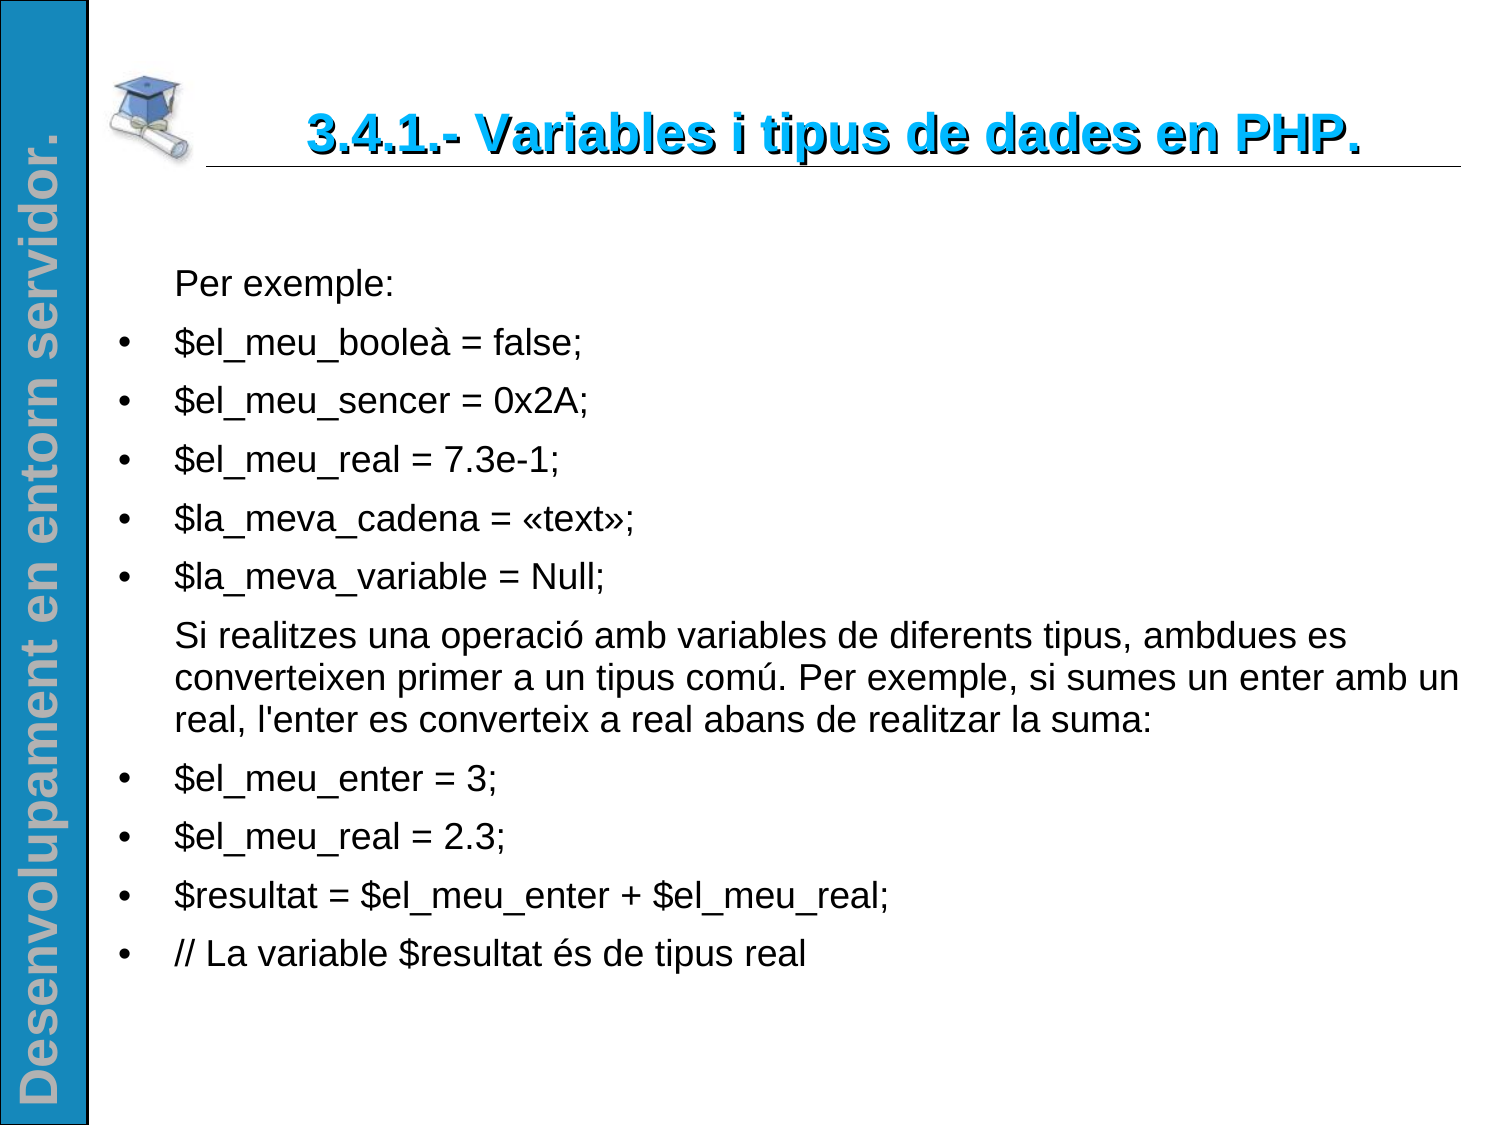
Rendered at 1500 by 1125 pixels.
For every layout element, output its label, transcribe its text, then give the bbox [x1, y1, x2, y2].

title 3.4.1.- Variables i tipus de dades en PHP. [206, 88, 1447, 178]
picture [93, 61, 206, 174]
list Per exemple: $el_meu_booleà = false; $el_meu_sencer = 0x2A; $el_meu_real = 7.3e-1; $la_meva_cadena = «text»; $la_meva_variable = Null; Si realitzes una operació amb variables de diferents tipus, ambdues es converteixen primer a un tipus comú. Per exemple, si sumes un enter amb un real, l'enter es converteix a real abans de realitzar la suma: $el_meu_enter = 3; $el_meu_real = 2.3; $resultat = $el_meu_enter + $el_meu_real; // La variable $resultat és de tipus real [118, 262, 1477, 1034]
